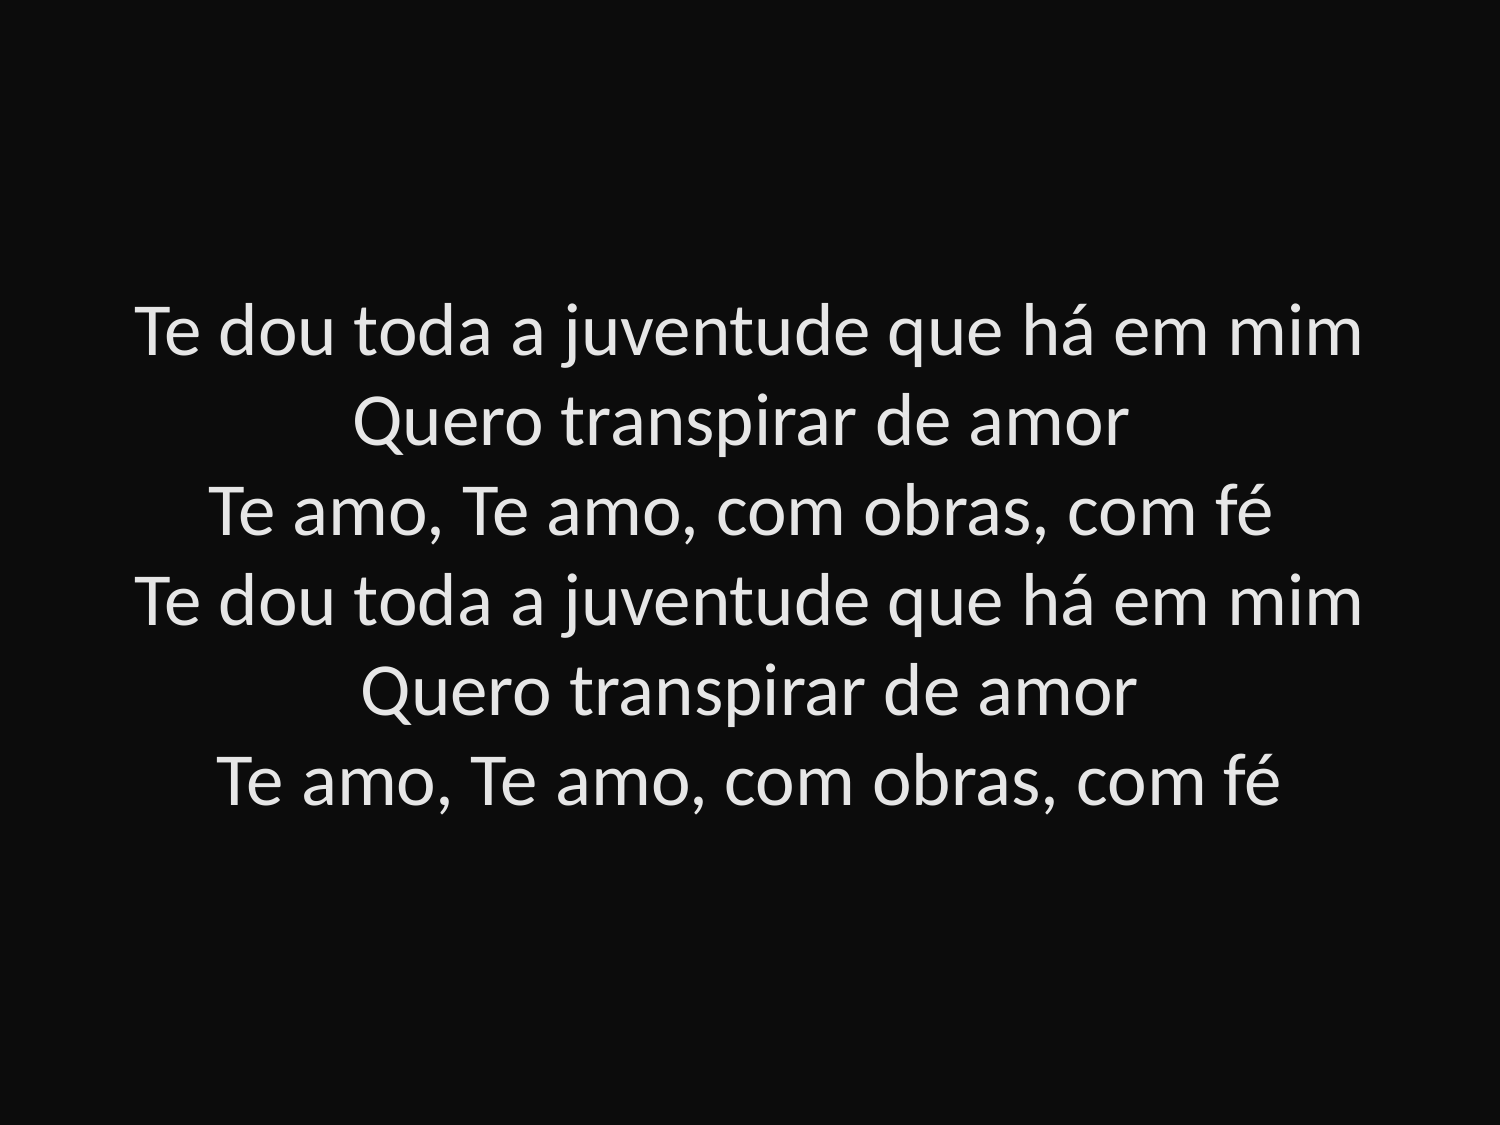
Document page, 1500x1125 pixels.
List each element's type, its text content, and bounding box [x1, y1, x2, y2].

title Te dou toda a juventude que há em mim Quero transpirar de amor Te amo, Te amo, com obras, com fé Te dou toda a juventude que há em mim Quero transpirar de amor Te amo, Te amo, com obras, com fé [53, 19, 1447, 1083]
